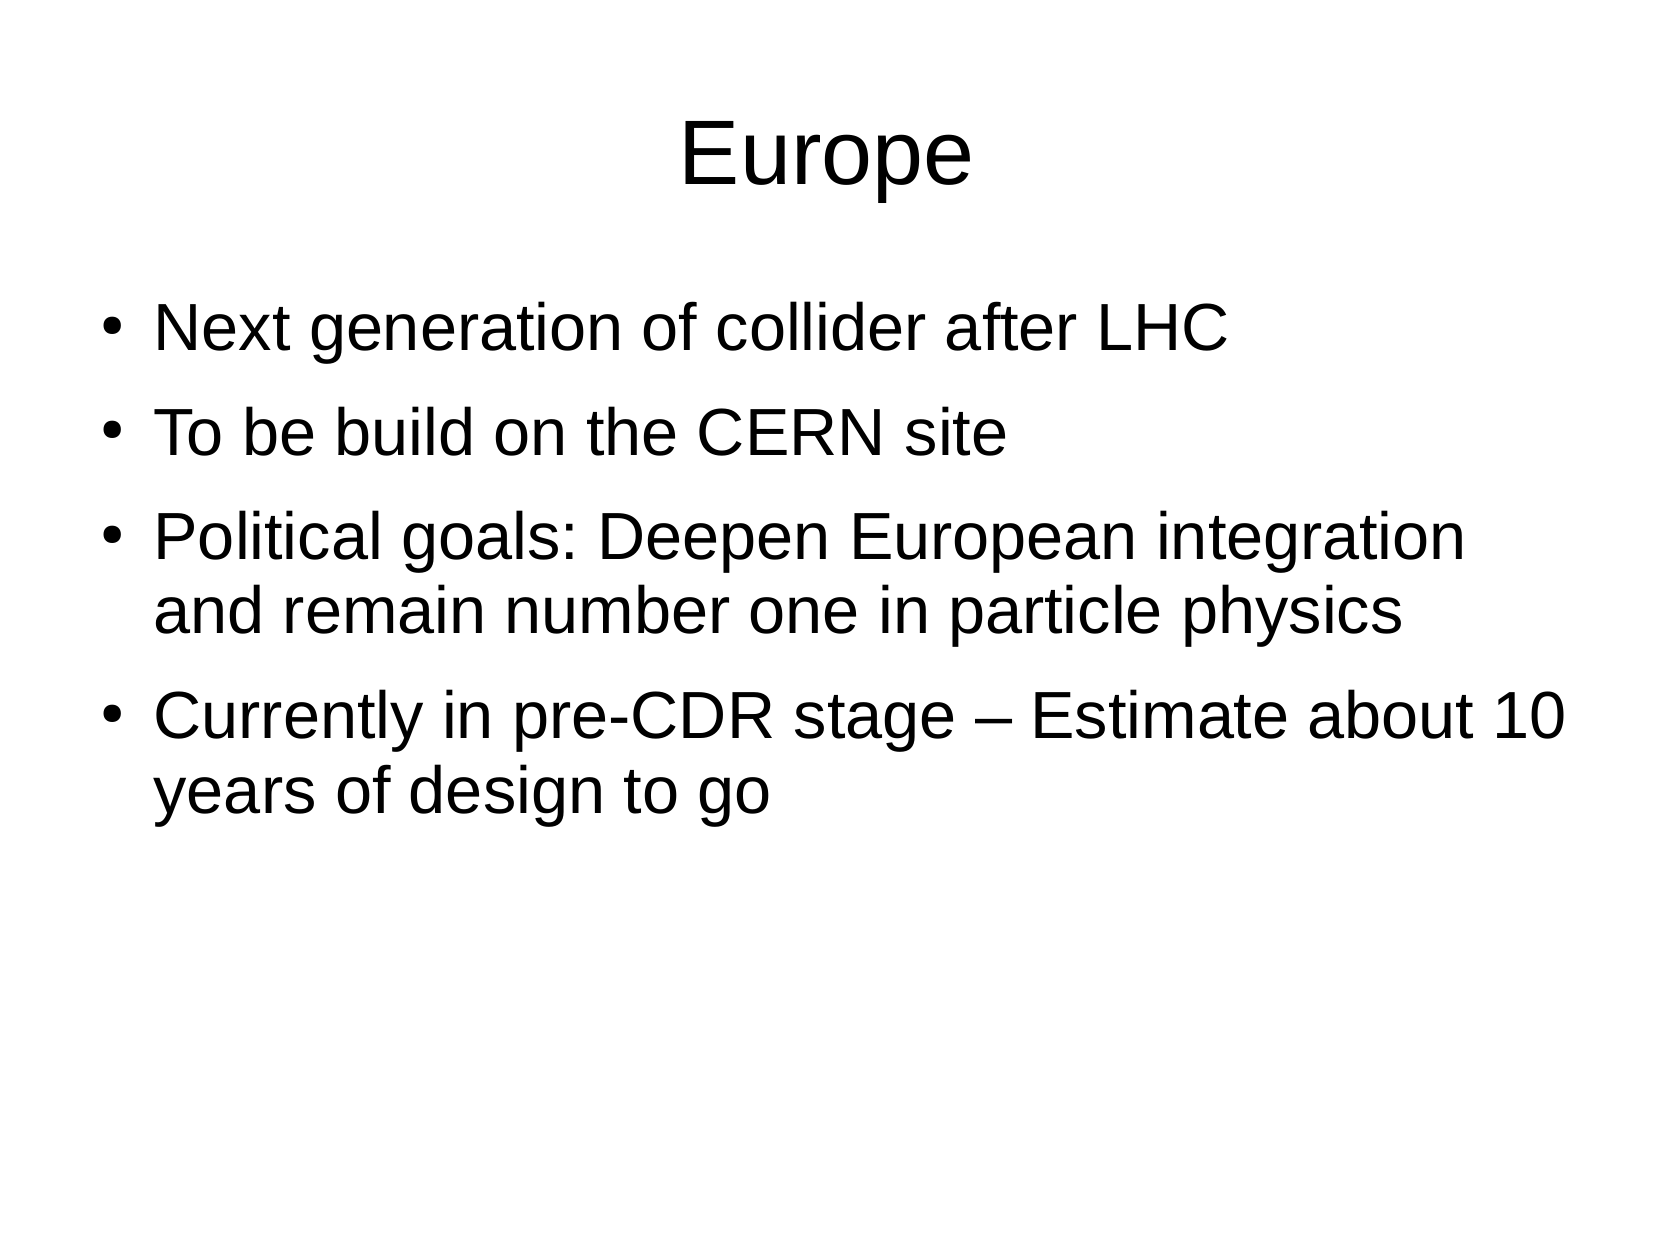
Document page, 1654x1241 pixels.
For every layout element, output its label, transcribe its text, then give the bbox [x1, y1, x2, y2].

title Europe [82, 49, 1571, 257]
list Next generation of collider after LHC To be build on the CERN site Political goals: Deepen European integration and remain number one in particle physics Currently in pre-CDR stage – Estimate about 10 years of design to go [82, 290, 1571, 1010]
